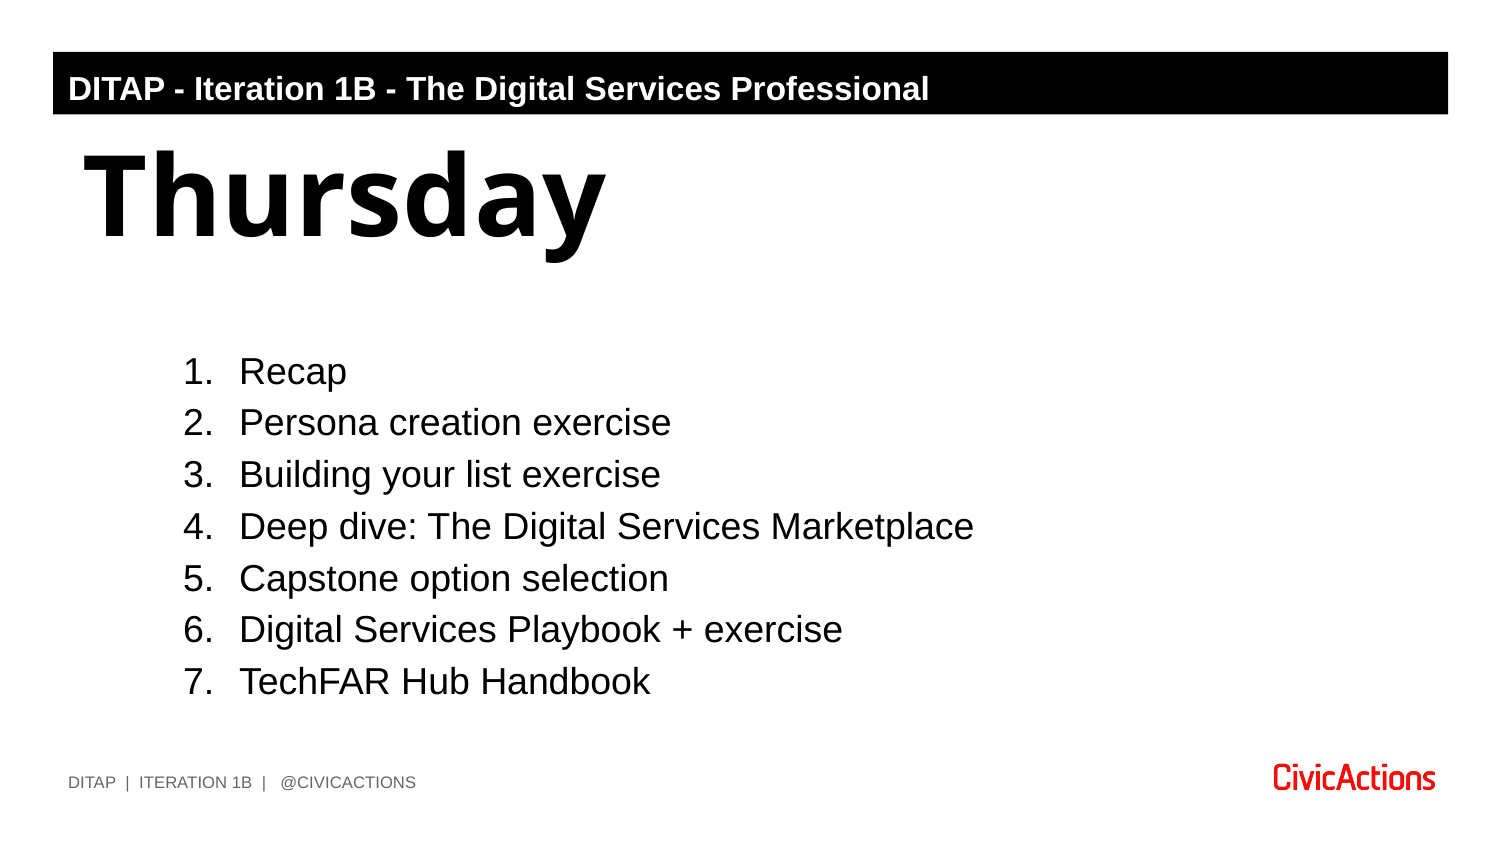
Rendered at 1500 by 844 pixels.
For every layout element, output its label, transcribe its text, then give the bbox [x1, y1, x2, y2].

text_box Thursday [73, 114, 1354, 291]
text_box DITAP - Iteration 1B - The Digital Services Professional [53, 51, 1449, 115]
picture [1271, 758, 1438, 795]
text_box Recap Persona creation exercise Building your list exercise Deep dive: The Digital Services Marketplace Capstone option selection Digital Services Playbook + exercise TechFAR Hub Handbook [154, 330, 1362, 428]
